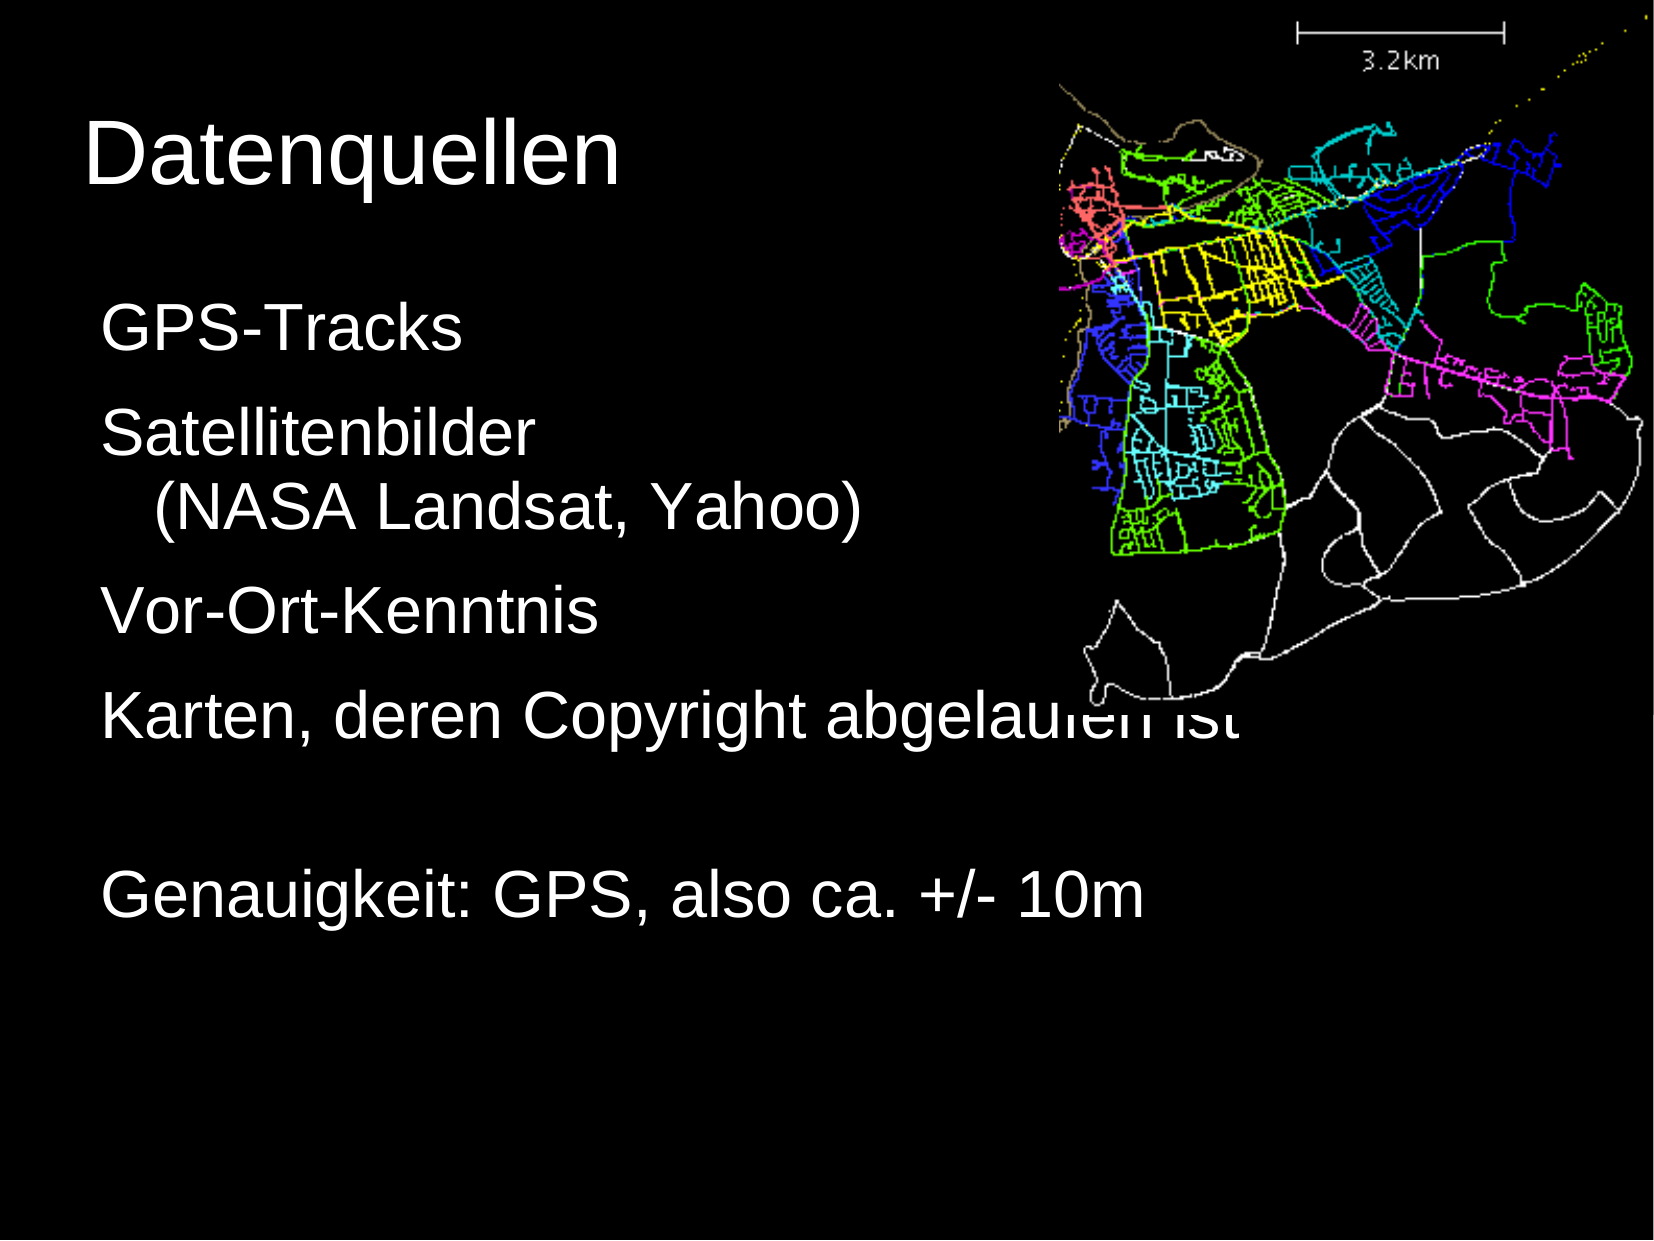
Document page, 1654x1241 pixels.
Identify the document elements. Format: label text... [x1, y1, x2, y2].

picture [1059, 0, 1654, 715]
title Datenquellen [82, 49, 1059, 257]
list GPS-Tracks Satellitenbilder (NASA Landsat, Yahoo) Vor-Ort-Kenntnis Karten, deren Copyright abgelaufen ist Genauigkeit: GPS, also ca. +/- 10m [82, 290, 1571, 1109]
